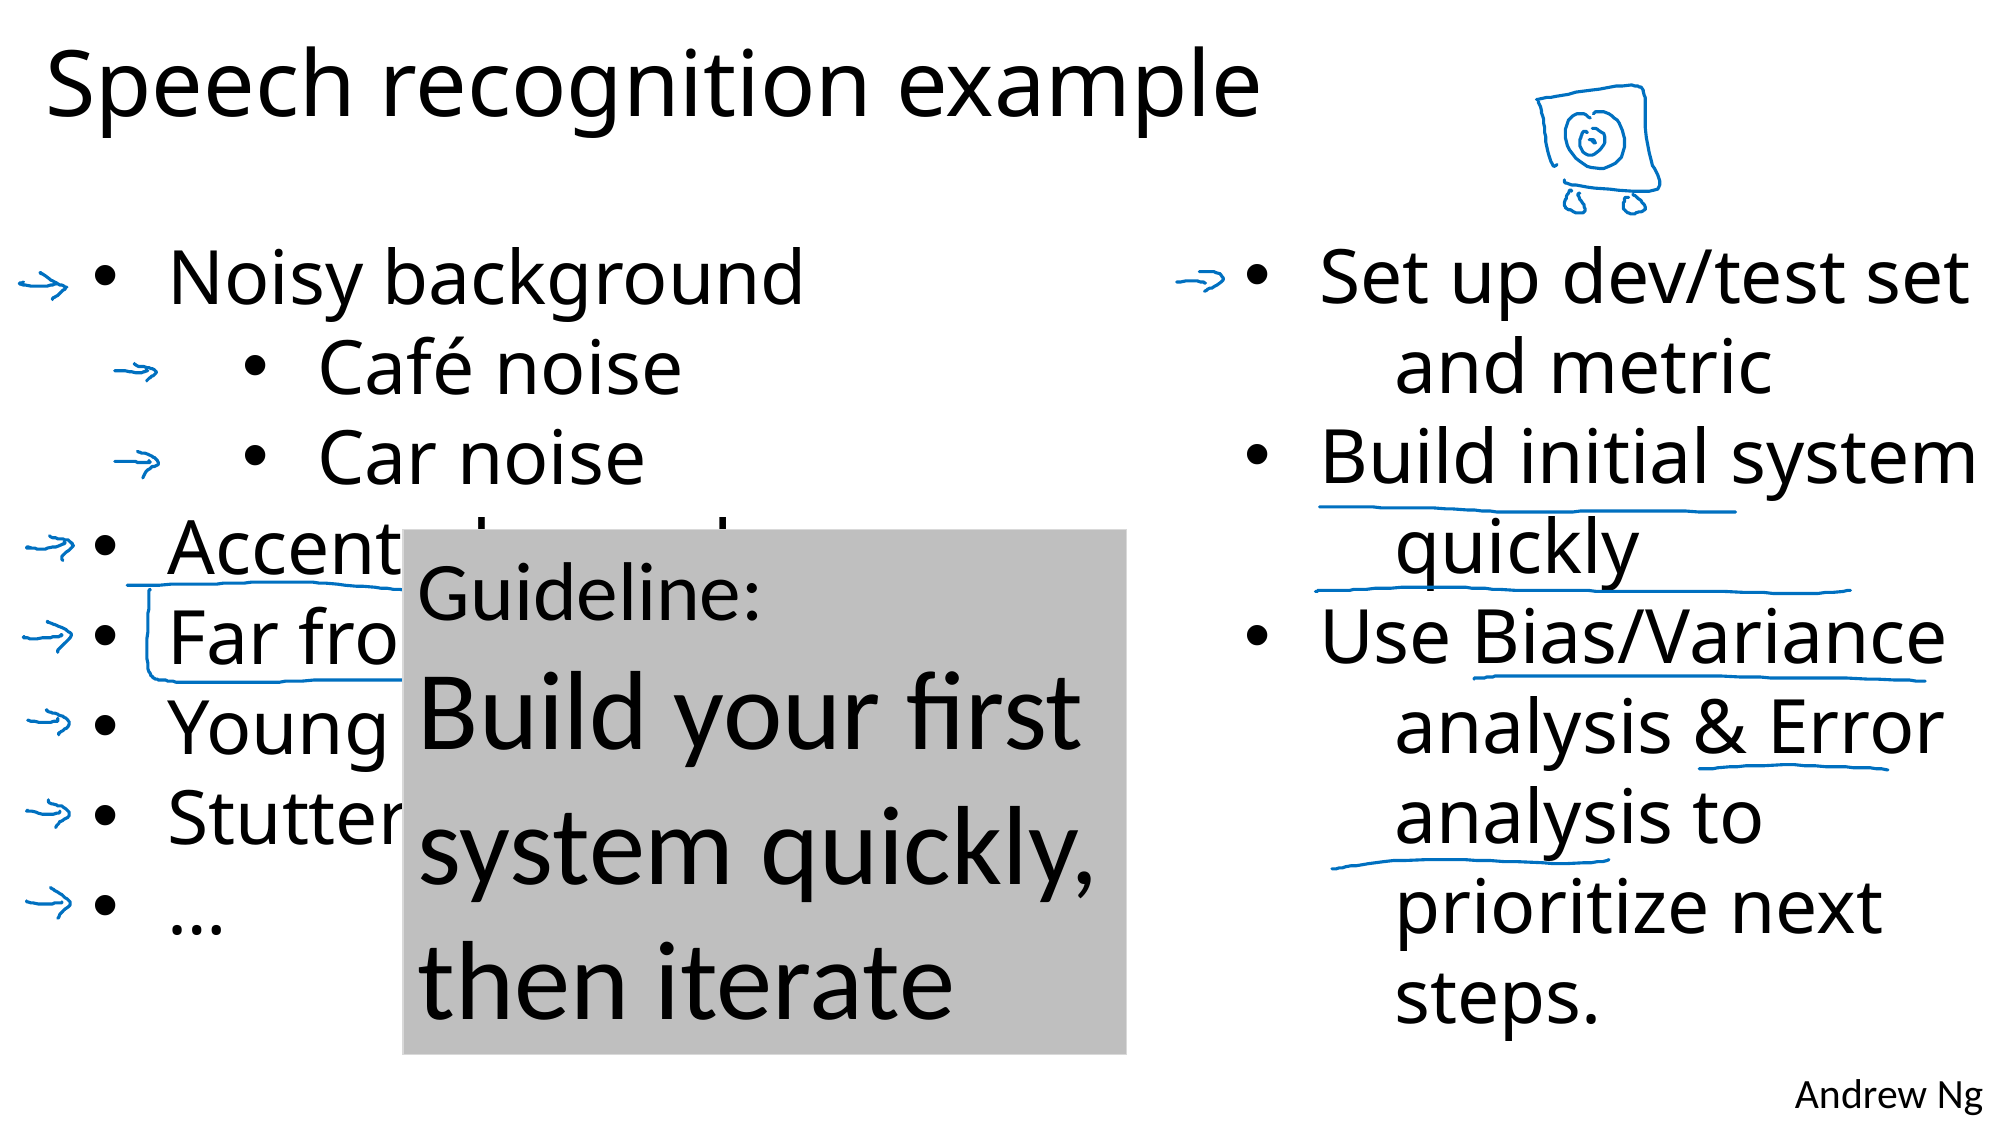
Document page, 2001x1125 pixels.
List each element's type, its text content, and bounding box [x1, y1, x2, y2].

text_box Set up dev/test set and metric Build initial system quickly Use Bias/Variance analysis & Error analysis to prioritize next steps. [1229, 222, 2000, 1047]
title Speech recognition example [30, 29, 2000, 222]
text_box Noisy background Café noise Car noise Accented speech Far from microphone Young children’s speech Stuttering … [77, 923, 402, 957]
picture [15, 81, 1931, 923]
text_box Guideline: Build your first system quickly, then iterate [402, 529, 1127, 1055]
